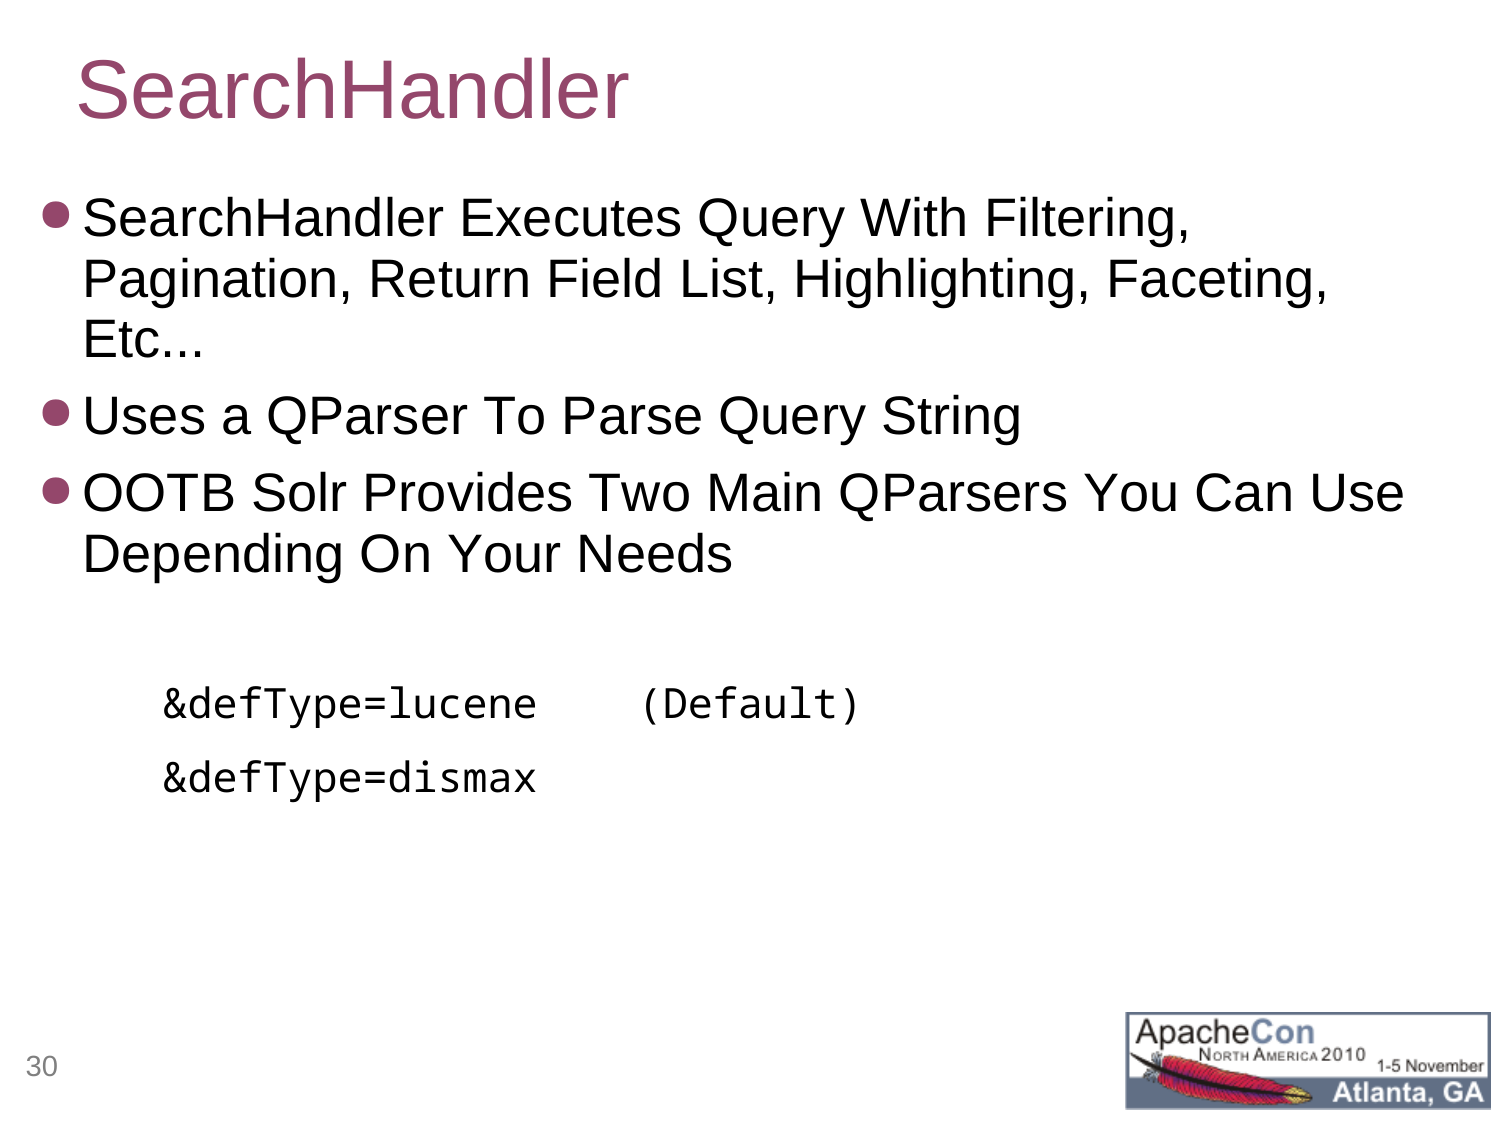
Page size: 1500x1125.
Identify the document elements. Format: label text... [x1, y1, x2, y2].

title SearchHandler [75, 0, 1425, 181]
picture [1125, 1012, 1491, 1110]
list SearchHandler Executes Query With Filtering, Pagination, Return Field List, Highlighting, Faceting, Etc... Uses a QParser To Parse Query String OOTB Solr Provides Two Main QParsers You Can Use Depending On Your Needs &defType=lucene (Default) &defType=dismax [37, 187, 1463, 991]
